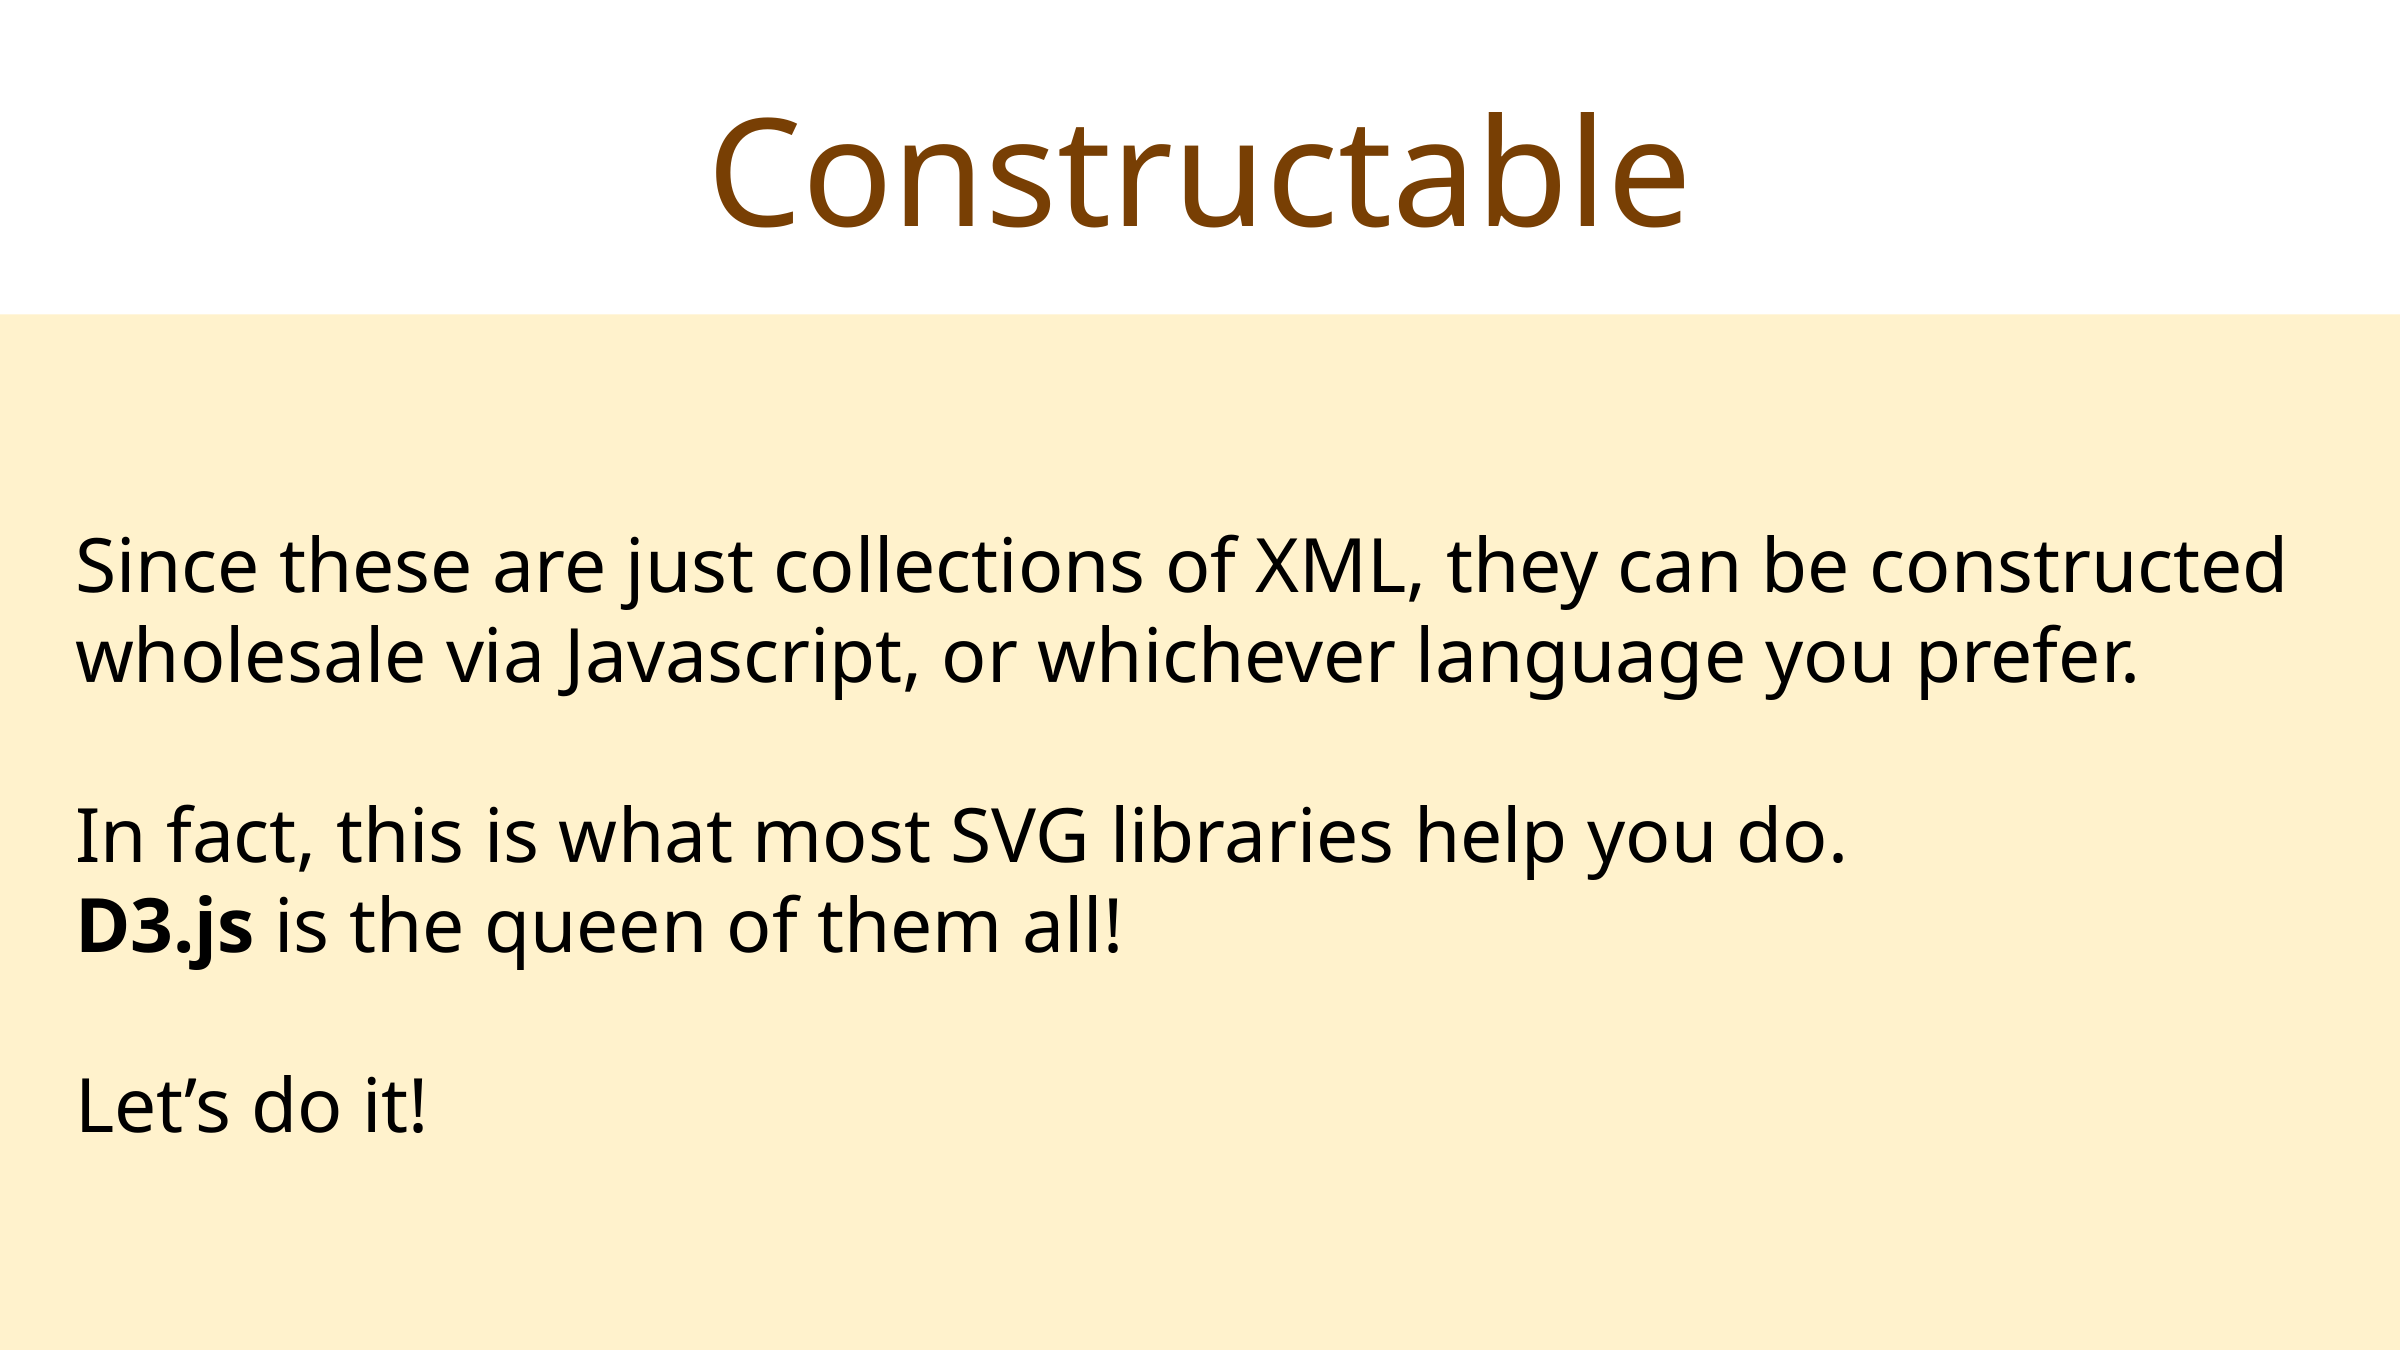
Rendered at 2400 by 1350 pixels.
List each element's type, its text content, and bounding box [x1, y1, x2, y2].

text_box Since these are just collections of XML, they can be constructed wholesale via Javascript, or whichever language you prefer. In fact, this is what most SVG libraries help you do. D3.js is the queen of them all! Let’s do it! [0, 314, 2400, 1350]
text_box Constructable [120, 53, 2280, 280]
